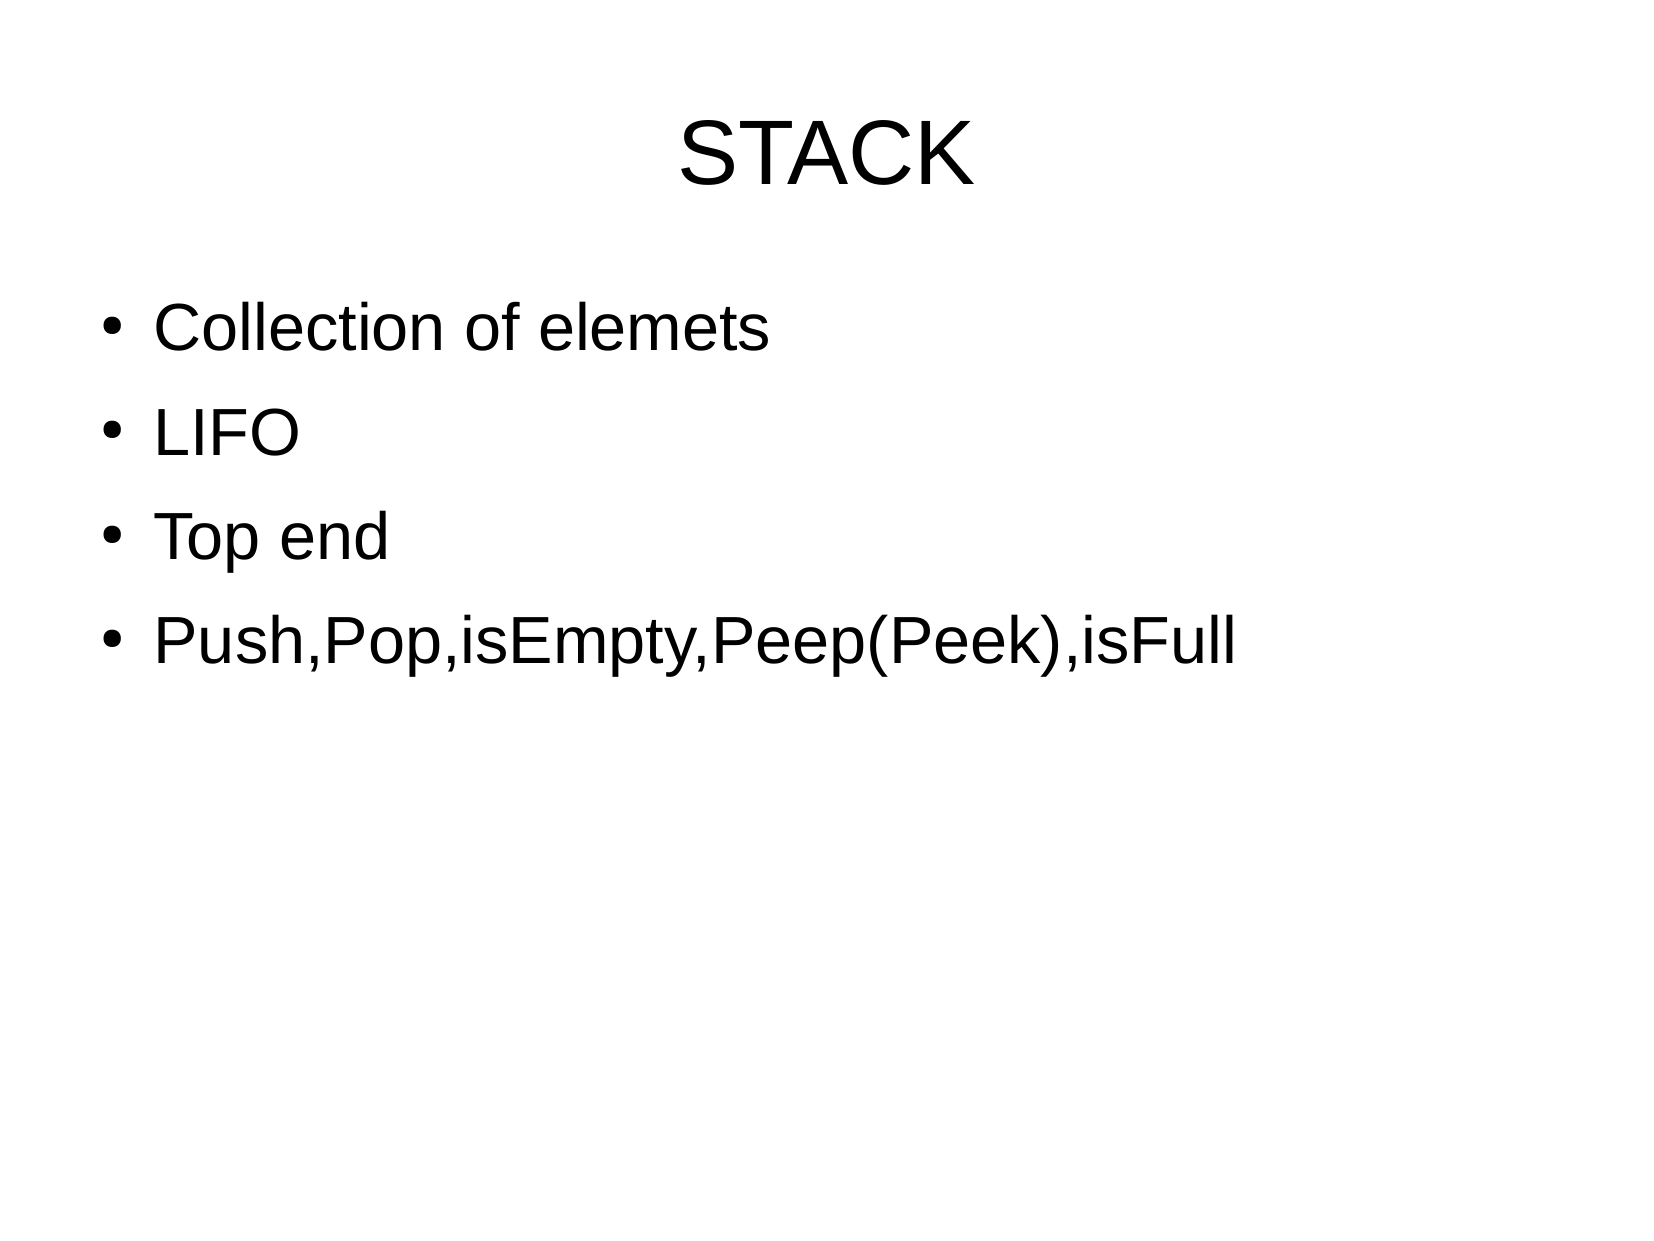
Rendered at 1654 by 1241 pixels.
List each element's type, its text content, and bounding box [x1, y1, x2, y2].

title STACK [82, 49, 1571, 257]
list Collection of elemets LIFO Top end Push,Pop,isEmpty,Peep(Peek),isFull [82, 290, 1571, 1010]
